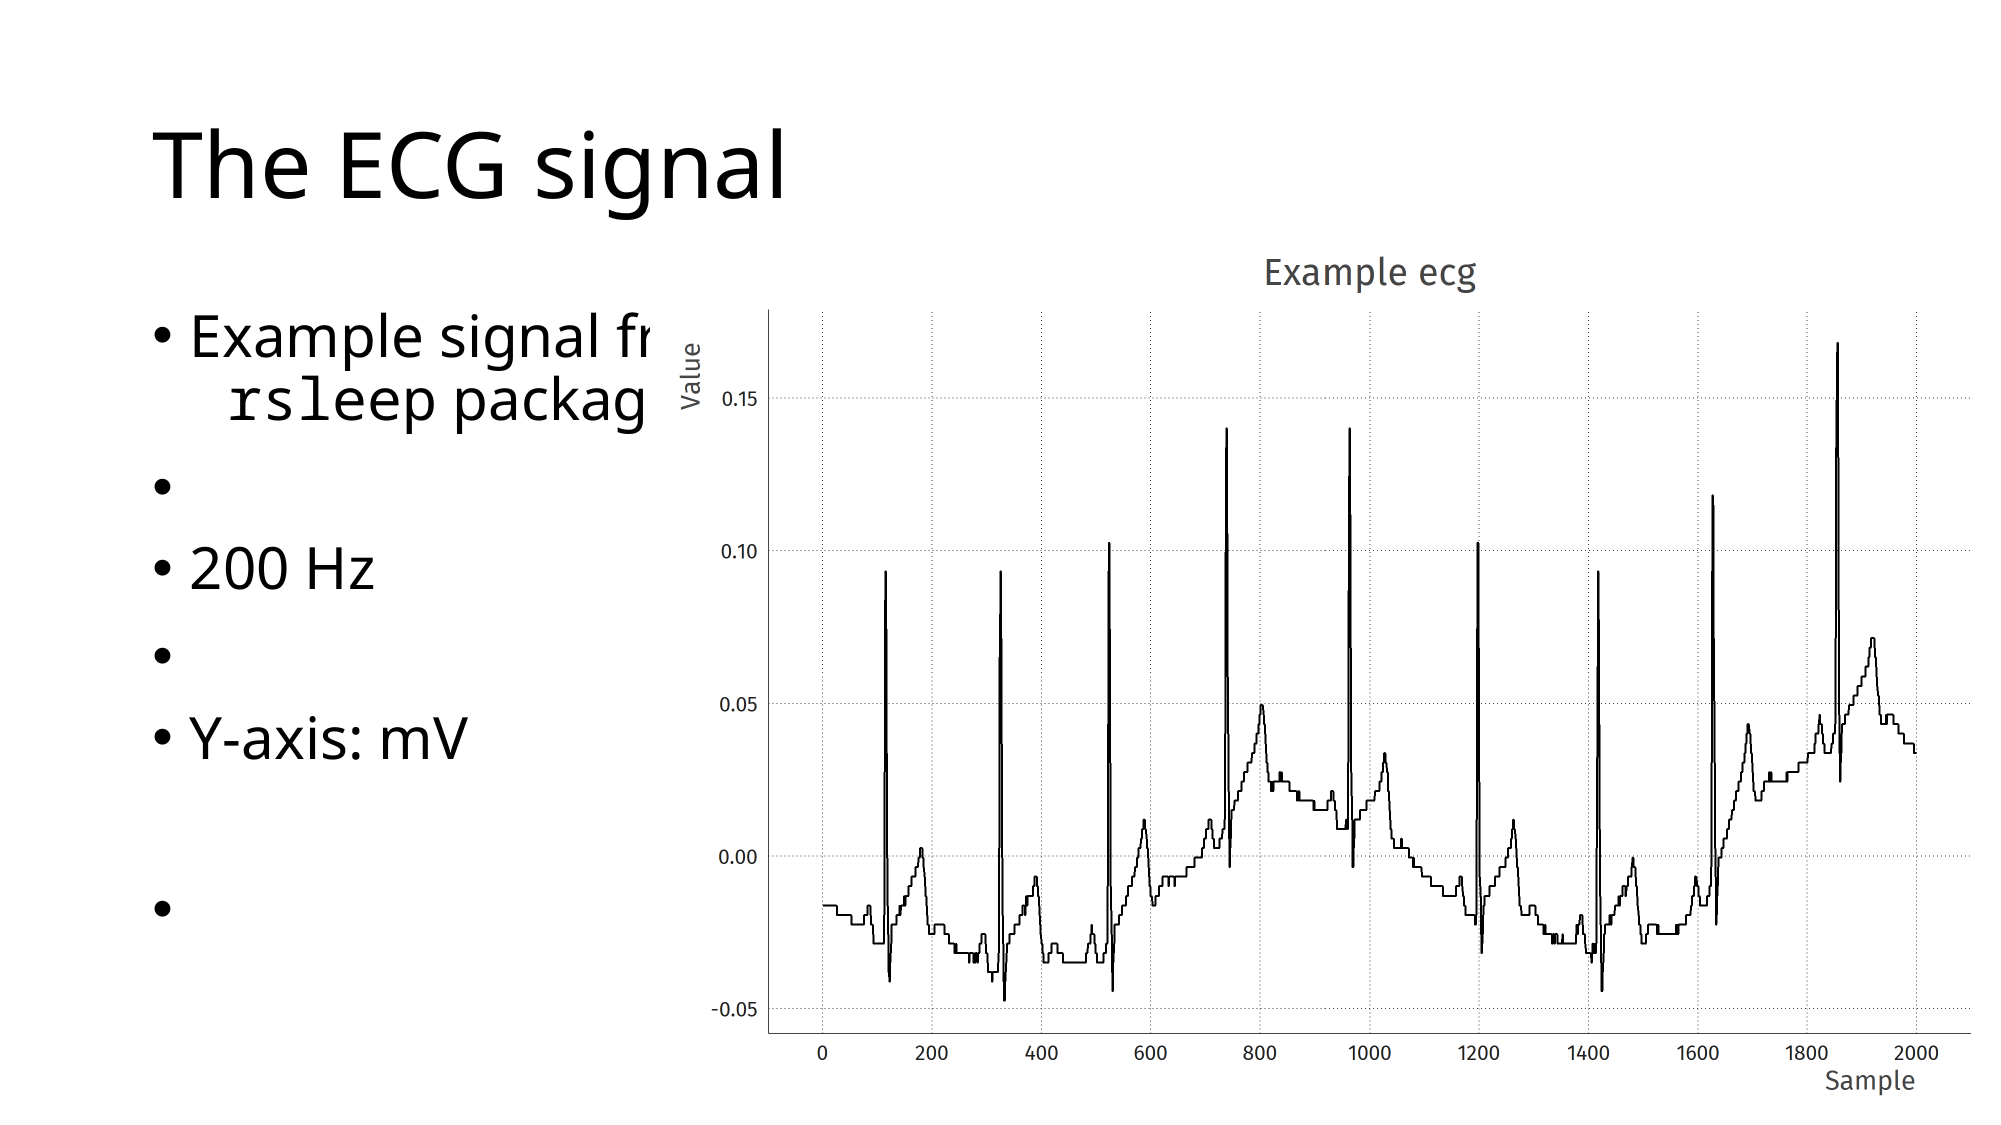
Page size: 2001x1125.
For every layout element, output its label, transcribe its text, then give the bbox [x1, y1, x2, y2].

picture [650, 224, 2000, 1125]
list Example signal from rsleep package 200 Hz Y-axis: mV [137, 299, 650, 1014]
title The ECG signal [137, 59, 1863, 278]
